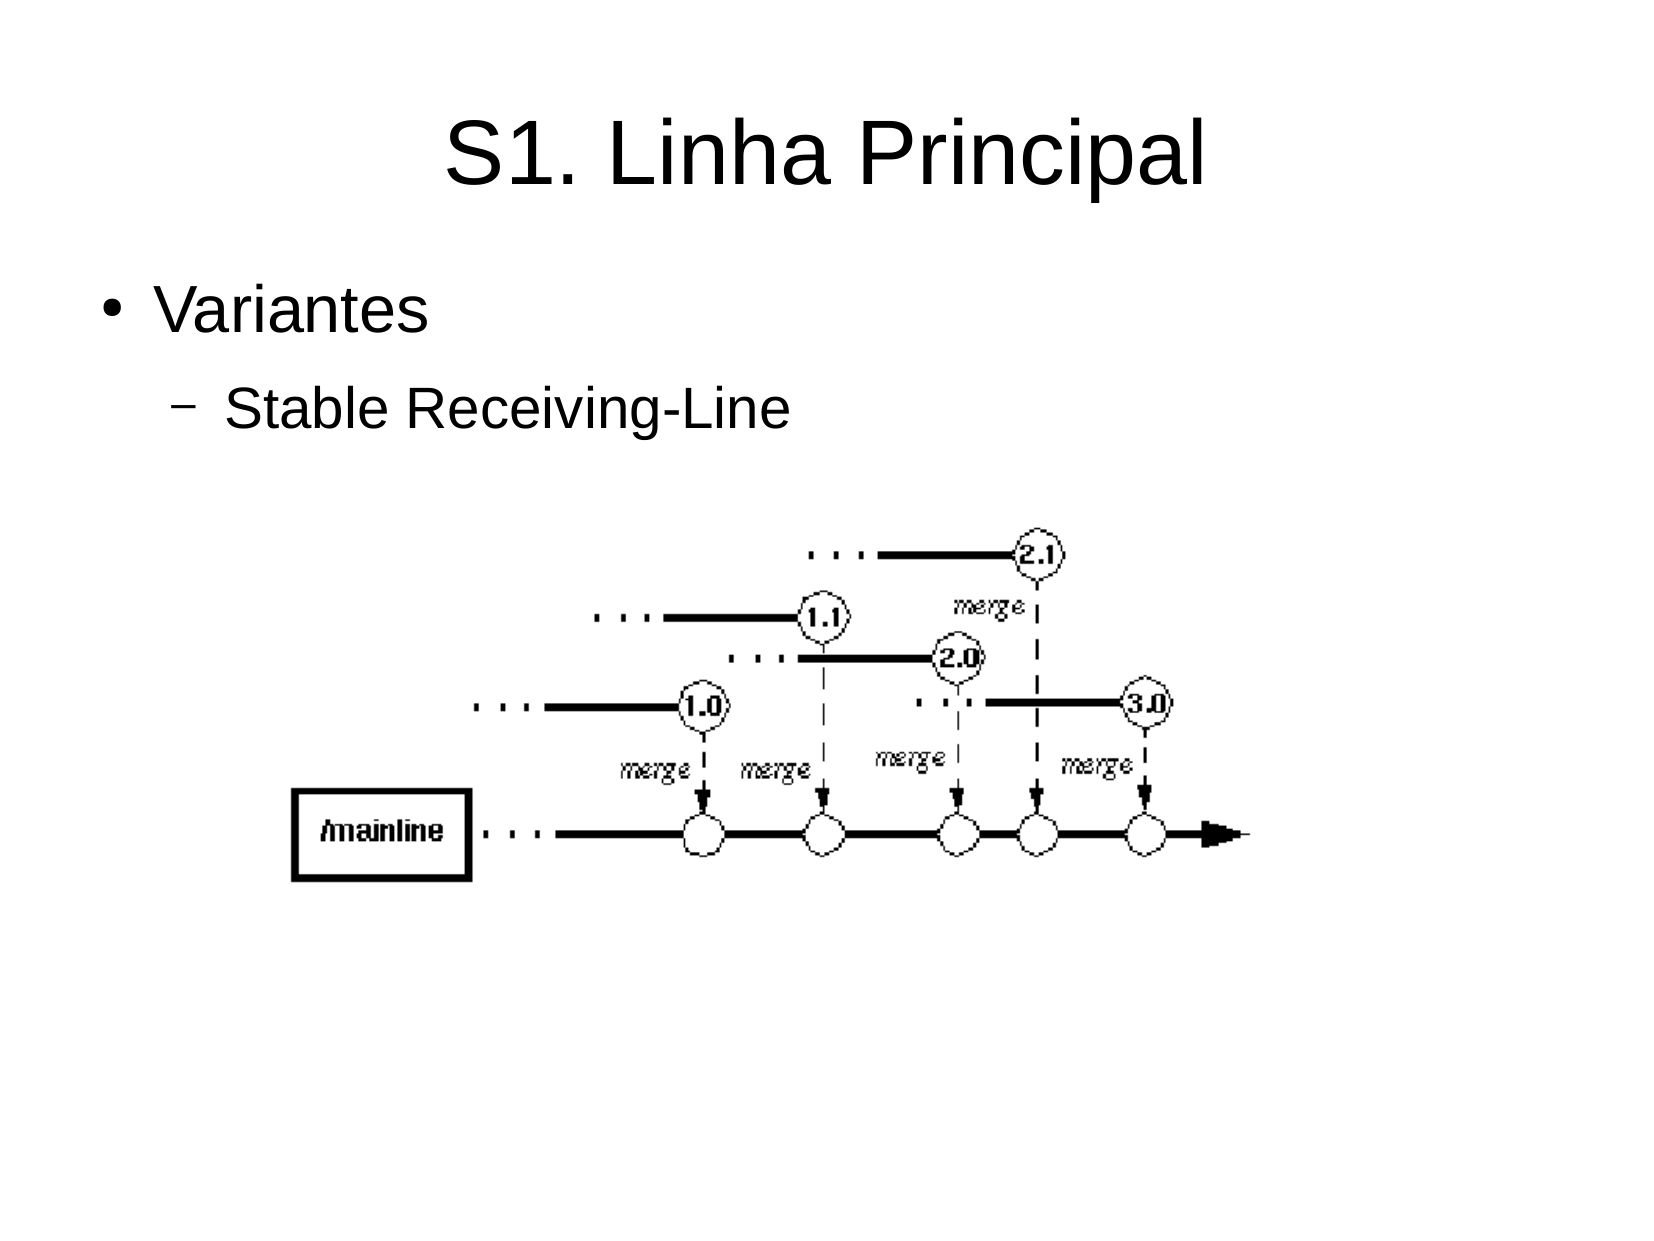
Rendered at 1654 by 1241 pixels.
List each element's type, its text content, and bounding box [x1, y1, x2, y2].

picture [271, 503, 1269, 898]
list Variantes Stable Receiving-Line [82, 271, 1571, 991]
title S1. Linha Principal [82, 49, 1571, 257]
